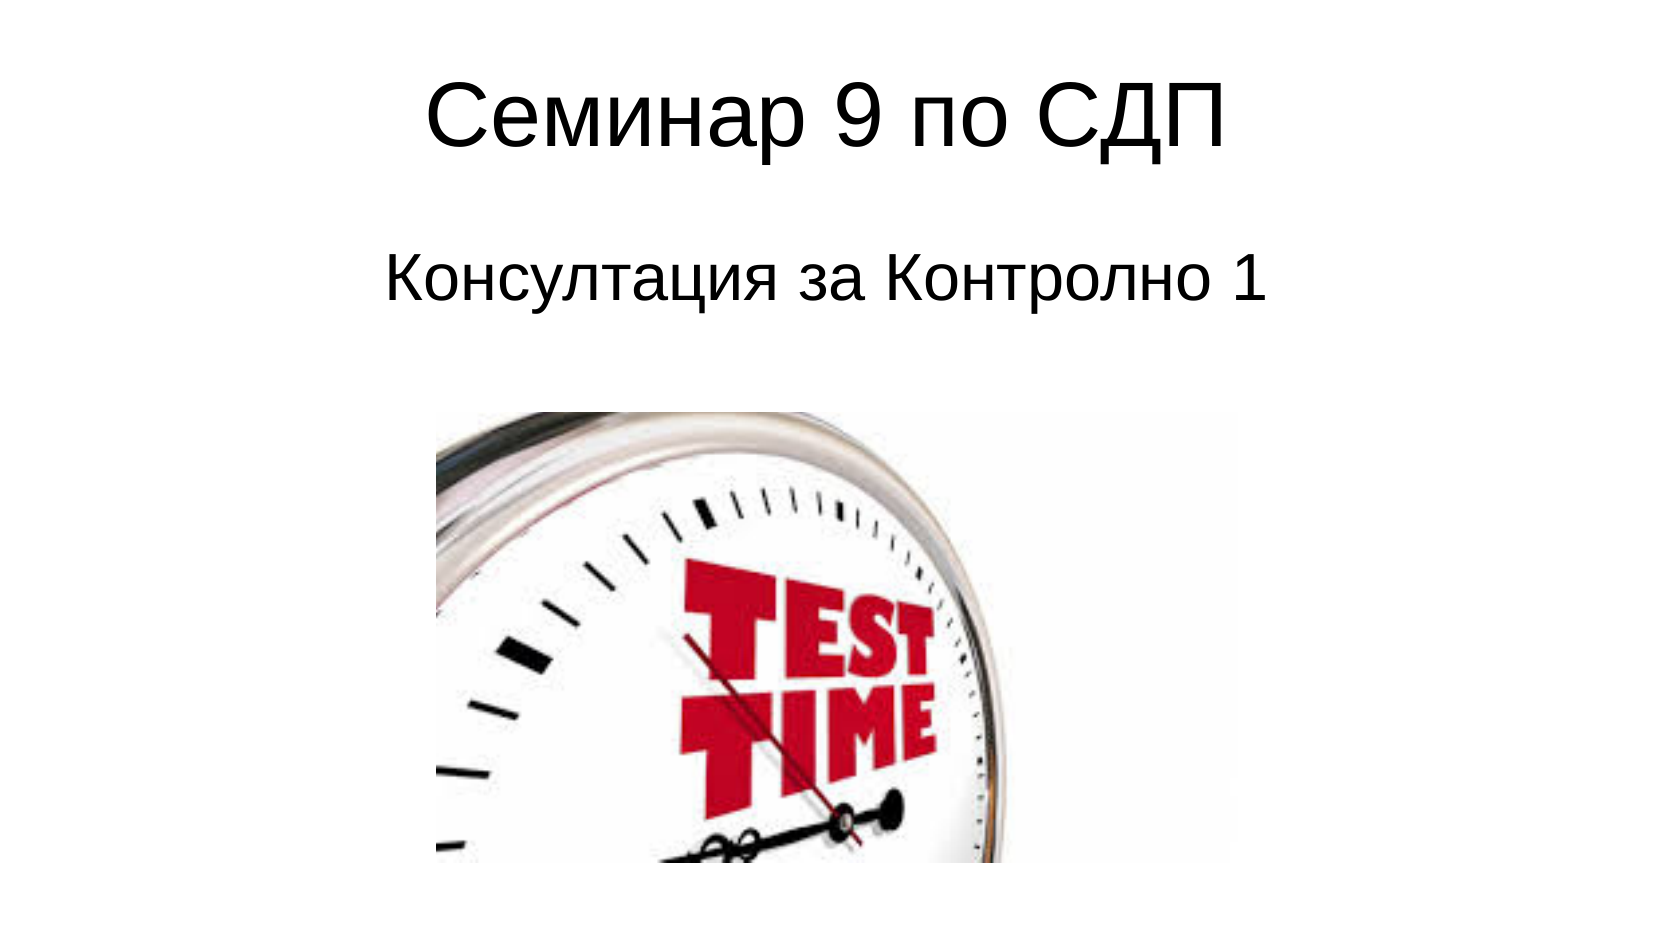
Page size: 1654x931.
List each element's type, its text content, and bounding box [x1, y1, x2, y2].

subtitle Консултация за Контролно 1 [82, 217, 1571, 338]
picture [436, 412, 1238, 863]
title Семинар 9 по СДП [82, 37, 1571, 193]
